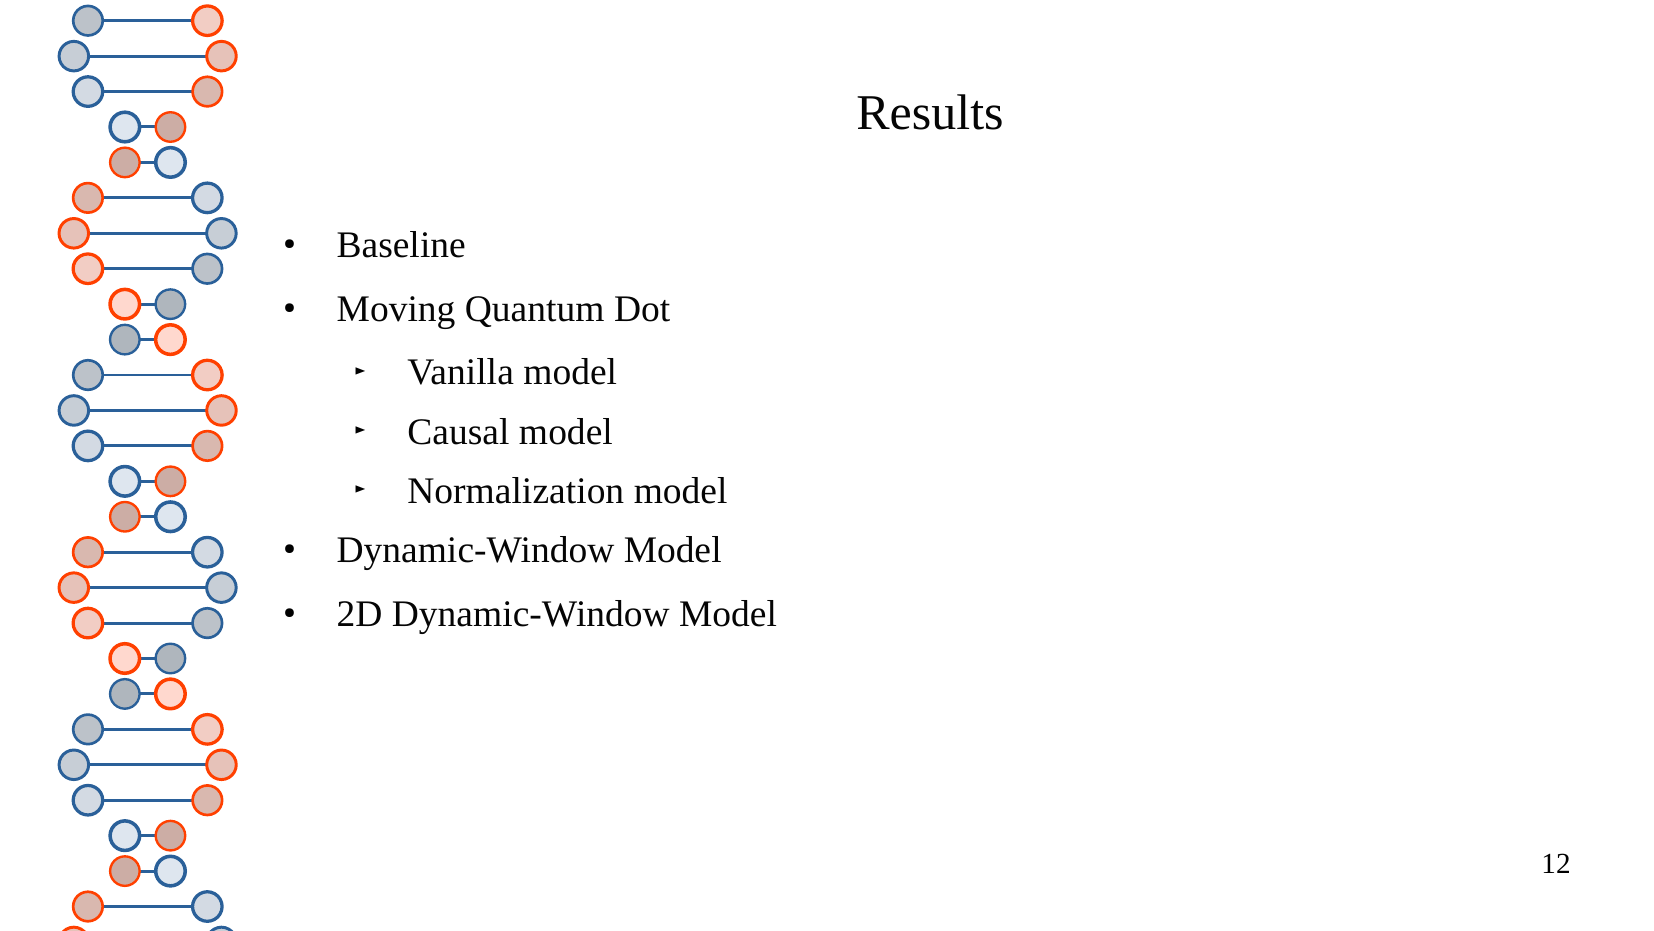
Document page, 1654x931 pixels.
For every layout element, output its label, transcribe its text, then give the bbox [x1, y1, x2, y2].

list Baseline Moving Quantum Dot Vanilla model Causal model Normalization model Dynamic-Window Model 2D Dynamic-Window Model [265, 224, 1595, 764]
title Results [265, 35, 1595, 189]
